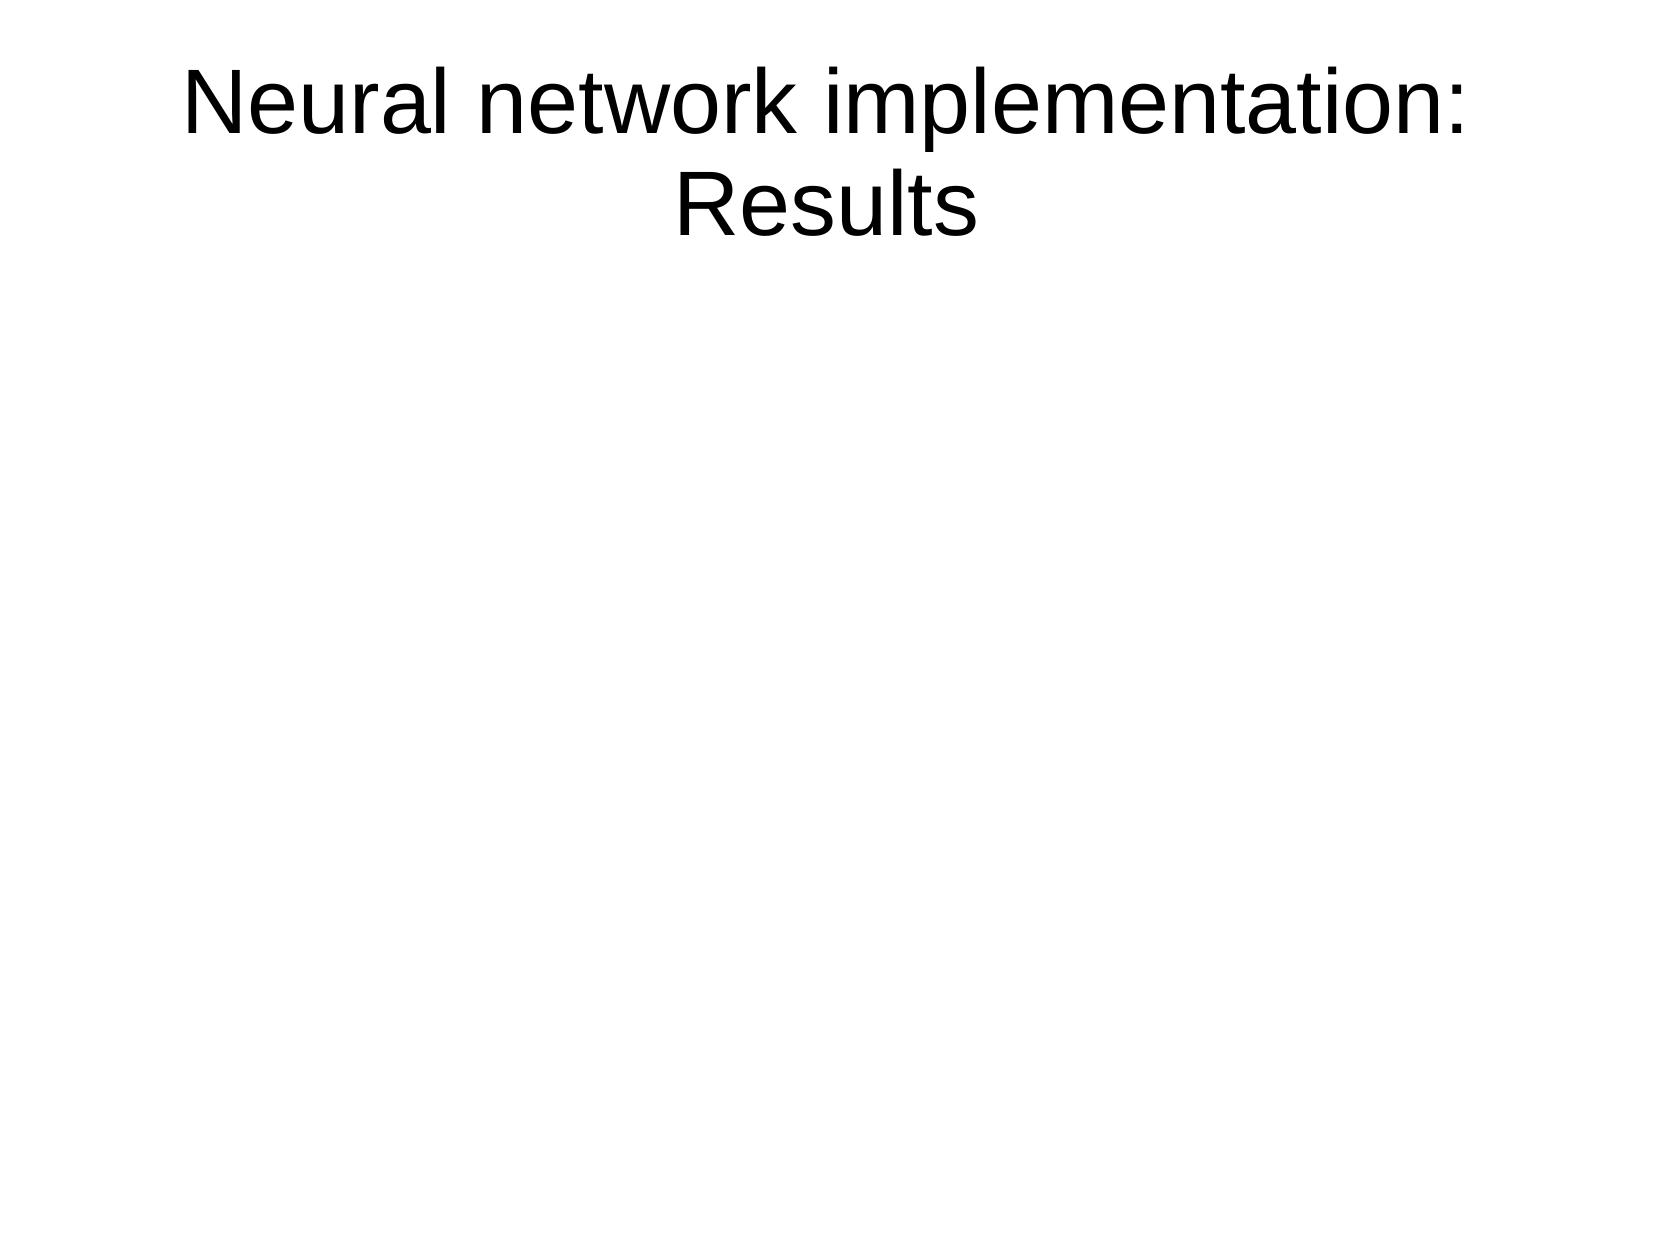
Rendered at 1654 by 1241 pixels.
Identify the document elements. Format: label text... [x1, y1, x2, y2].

title Neural network implementation: Results [82, 49, 1571, 257]
